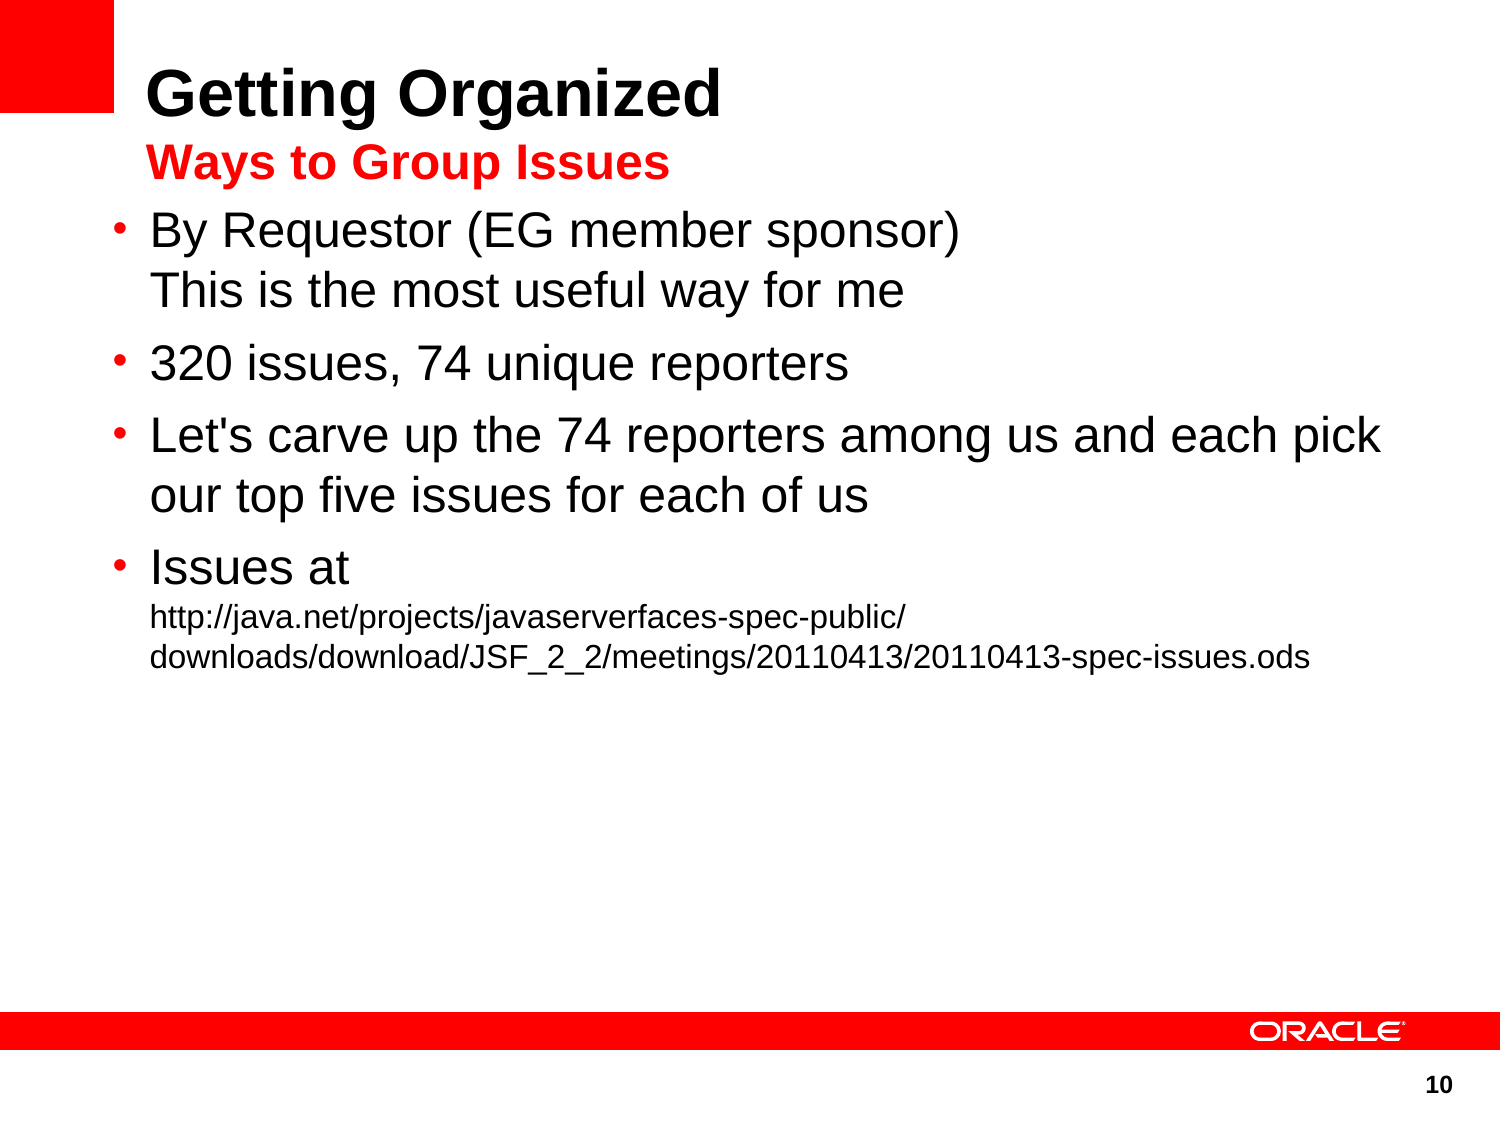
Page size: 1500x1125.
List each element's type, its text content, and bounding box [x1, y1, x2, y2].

picture [0, 1012, 1500, 1050]
picture [0, 0, 114, 113]
list By Requestor (EG member sponsor) This is the most useful way for me 320 issues, 74 unique reporters Let's carve up the 74 reporters among us and each pick our top five issues for each of us Issues at http://java.net/projects/javaserverfaces-spec-public/ downloads/download/JSF_2_2/meetings/20110413/20110413-spec-issues.ods [112, 197, 1469, 911]
title Getting Organized Ways to Group Issues [145, 49, 1390, 197]
